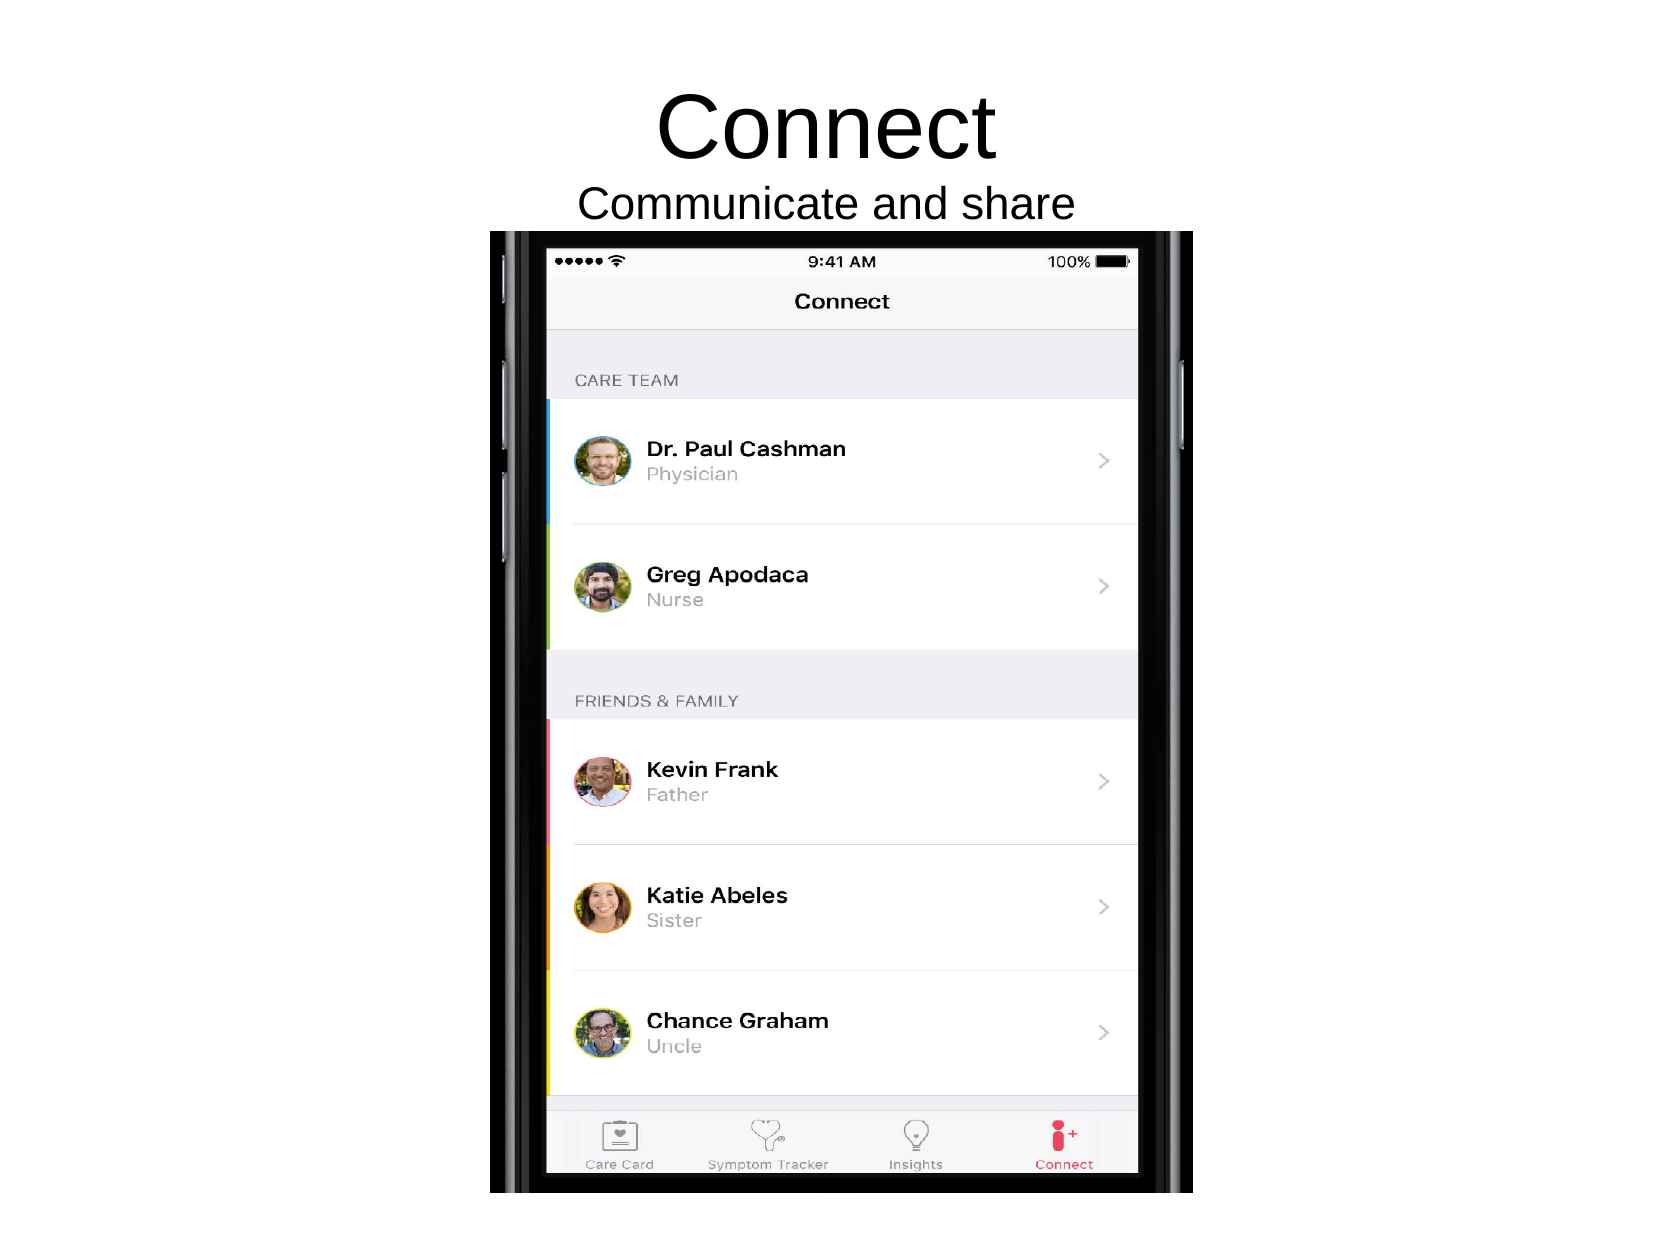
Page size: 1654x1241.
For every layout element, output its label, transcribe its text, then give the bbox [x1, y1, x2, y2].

title Connect Communicate and share [82, 49, 1571, 257]
picture [490, 231, 1193, 1193]
